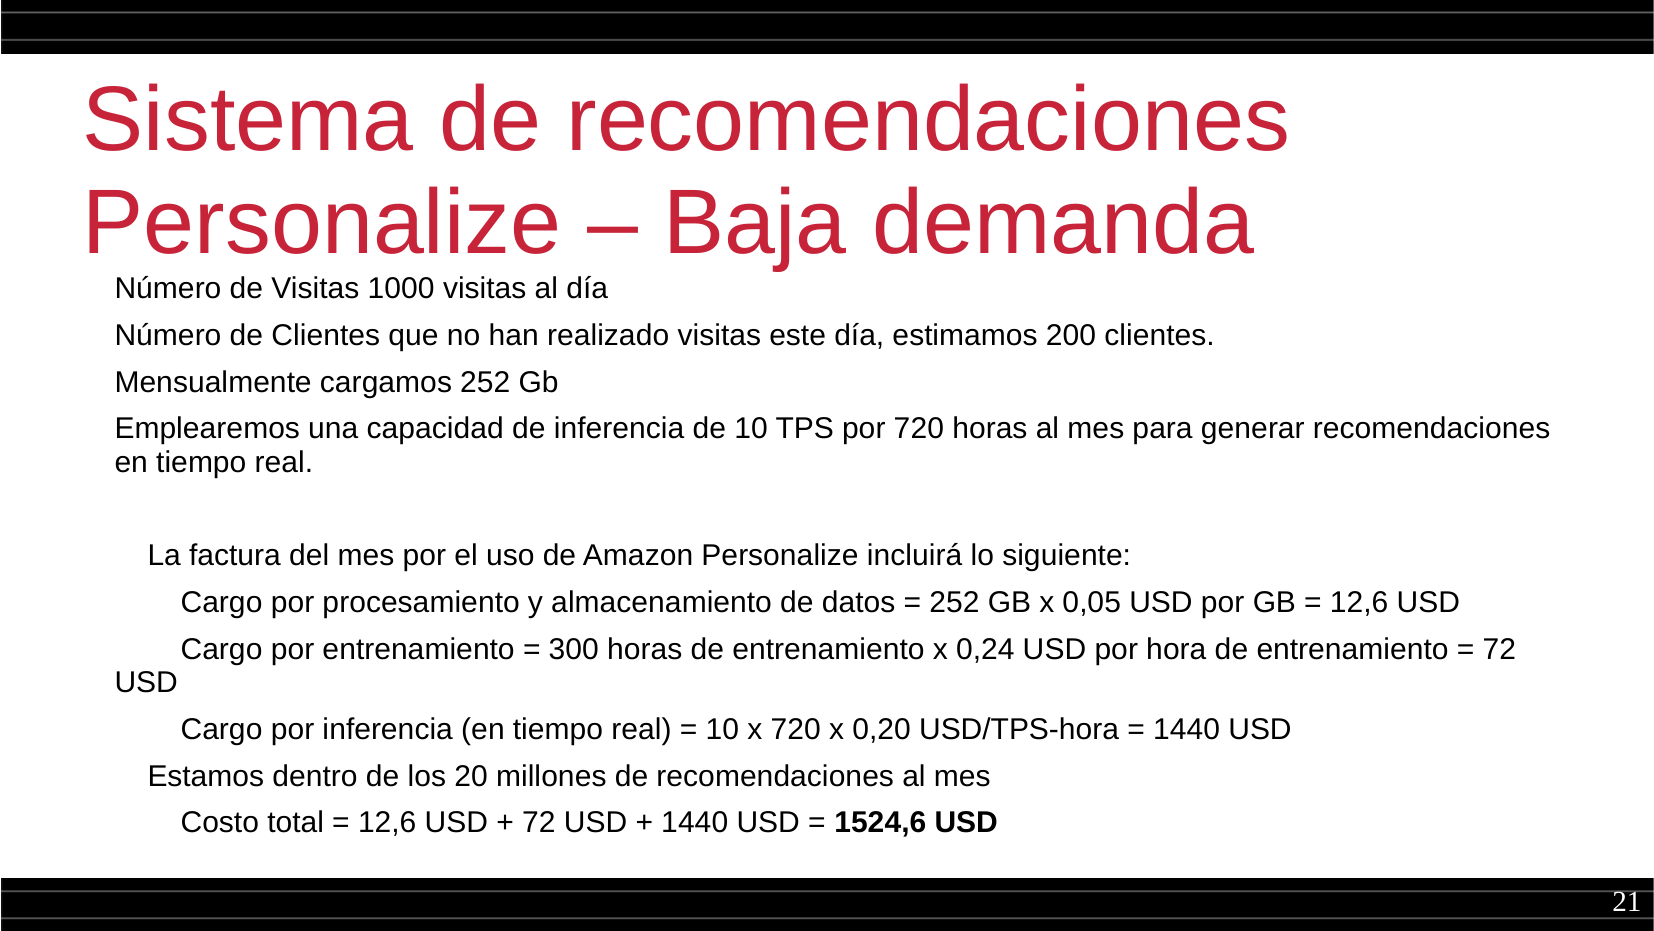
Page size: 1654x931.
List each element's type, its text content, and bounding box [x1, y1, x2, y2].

title Sistema de recomendaciones Personalize – Baja demanda [82, 67, 1571, 271]
list Número de Visitas 1000 visitas al día Número de Clientes que no han realizado visitas este día, estimamos 200 clientes. Mensualmente cargamos 252 Gb Emplearemos una capacidad de inferencia de 10 TPS por 720 horas al mes para generar recomendaciones en tiempo real. La factura del mes por el uso de Amazon Personalize incluirá lo siguiente: Cargo por procesamiento y almacenamiento de datos = 252 GB x 0,05 USD por GB = 12,6 USD Cargo por entrenamiento = 300 horas de entrenamiento x 0,24 USD por hora de entrenamiento = 72 USD Cargo por inferencia (en tiempo real) = 10 x 720 x 0,20 USD/TPS-hora = 1440 USD Estamos dentro de los 20 millones de recomendaciones al mes Costo total = 12,6 USD + 72 USD + 1440 USD = 1524,6 USD [82, 271, 1571, 851]
picture [1, 0, 1654, 54]
picture [1, 878, 1654, 931]
